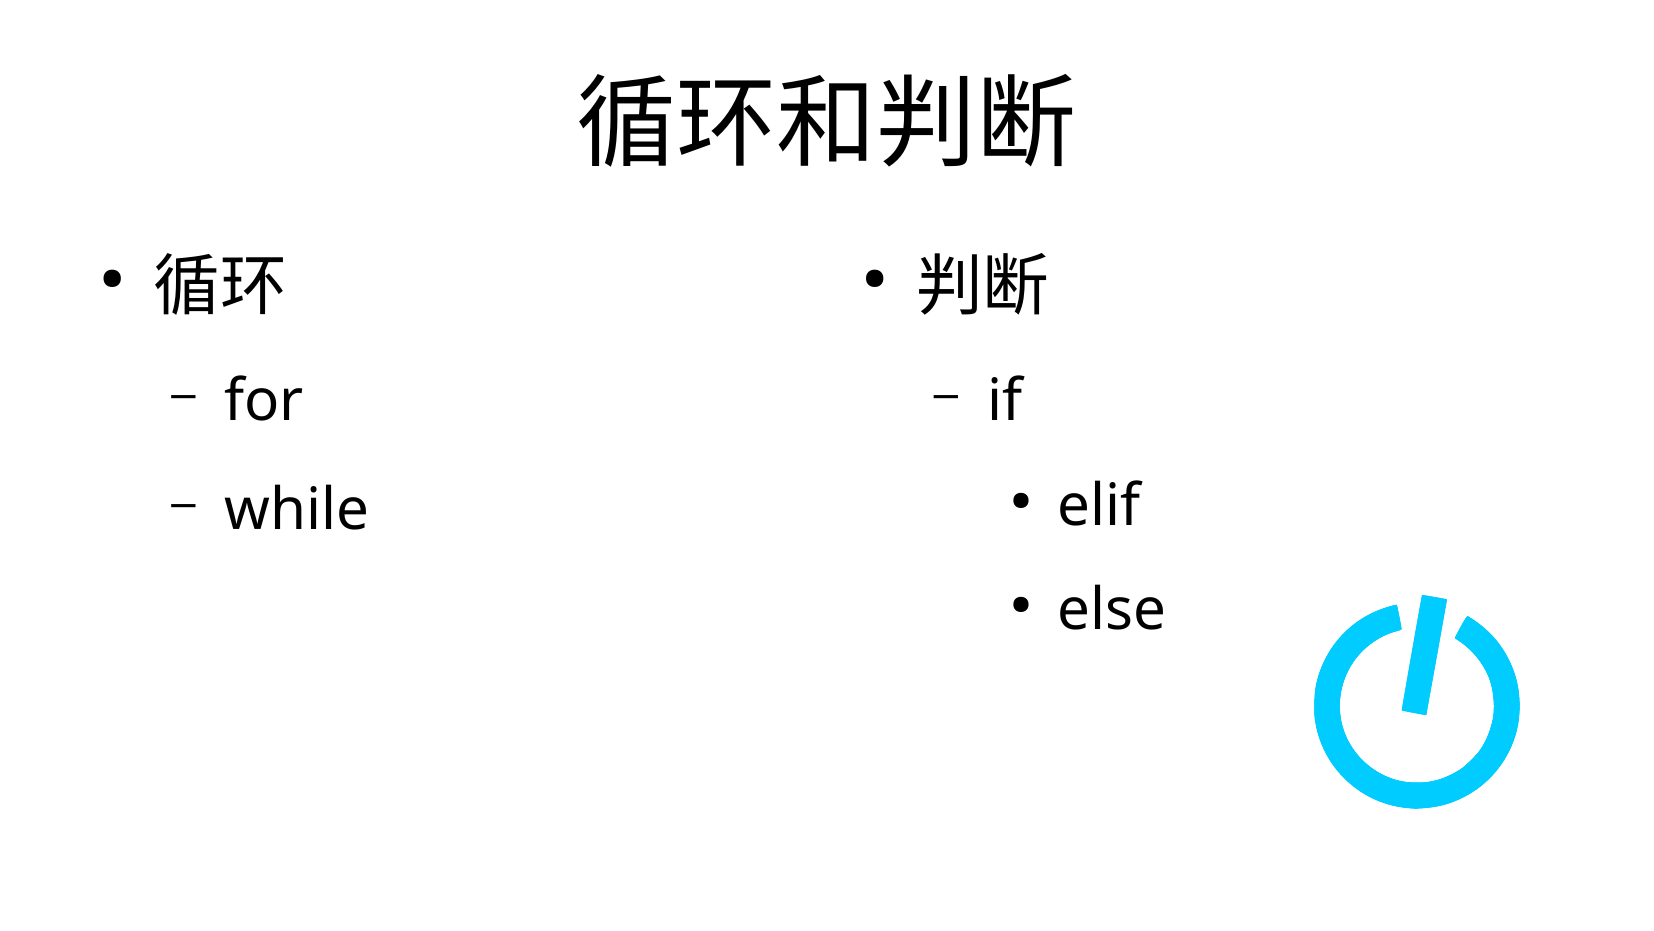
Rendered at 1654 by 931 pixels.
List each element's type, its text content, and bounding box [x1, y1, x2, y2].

title 循环和判断 [82, 37, 1571, 193]
list 循环 for while [82, 217, 809, 758]
list 判断 if elif else [845, 217, 1572, 758]
